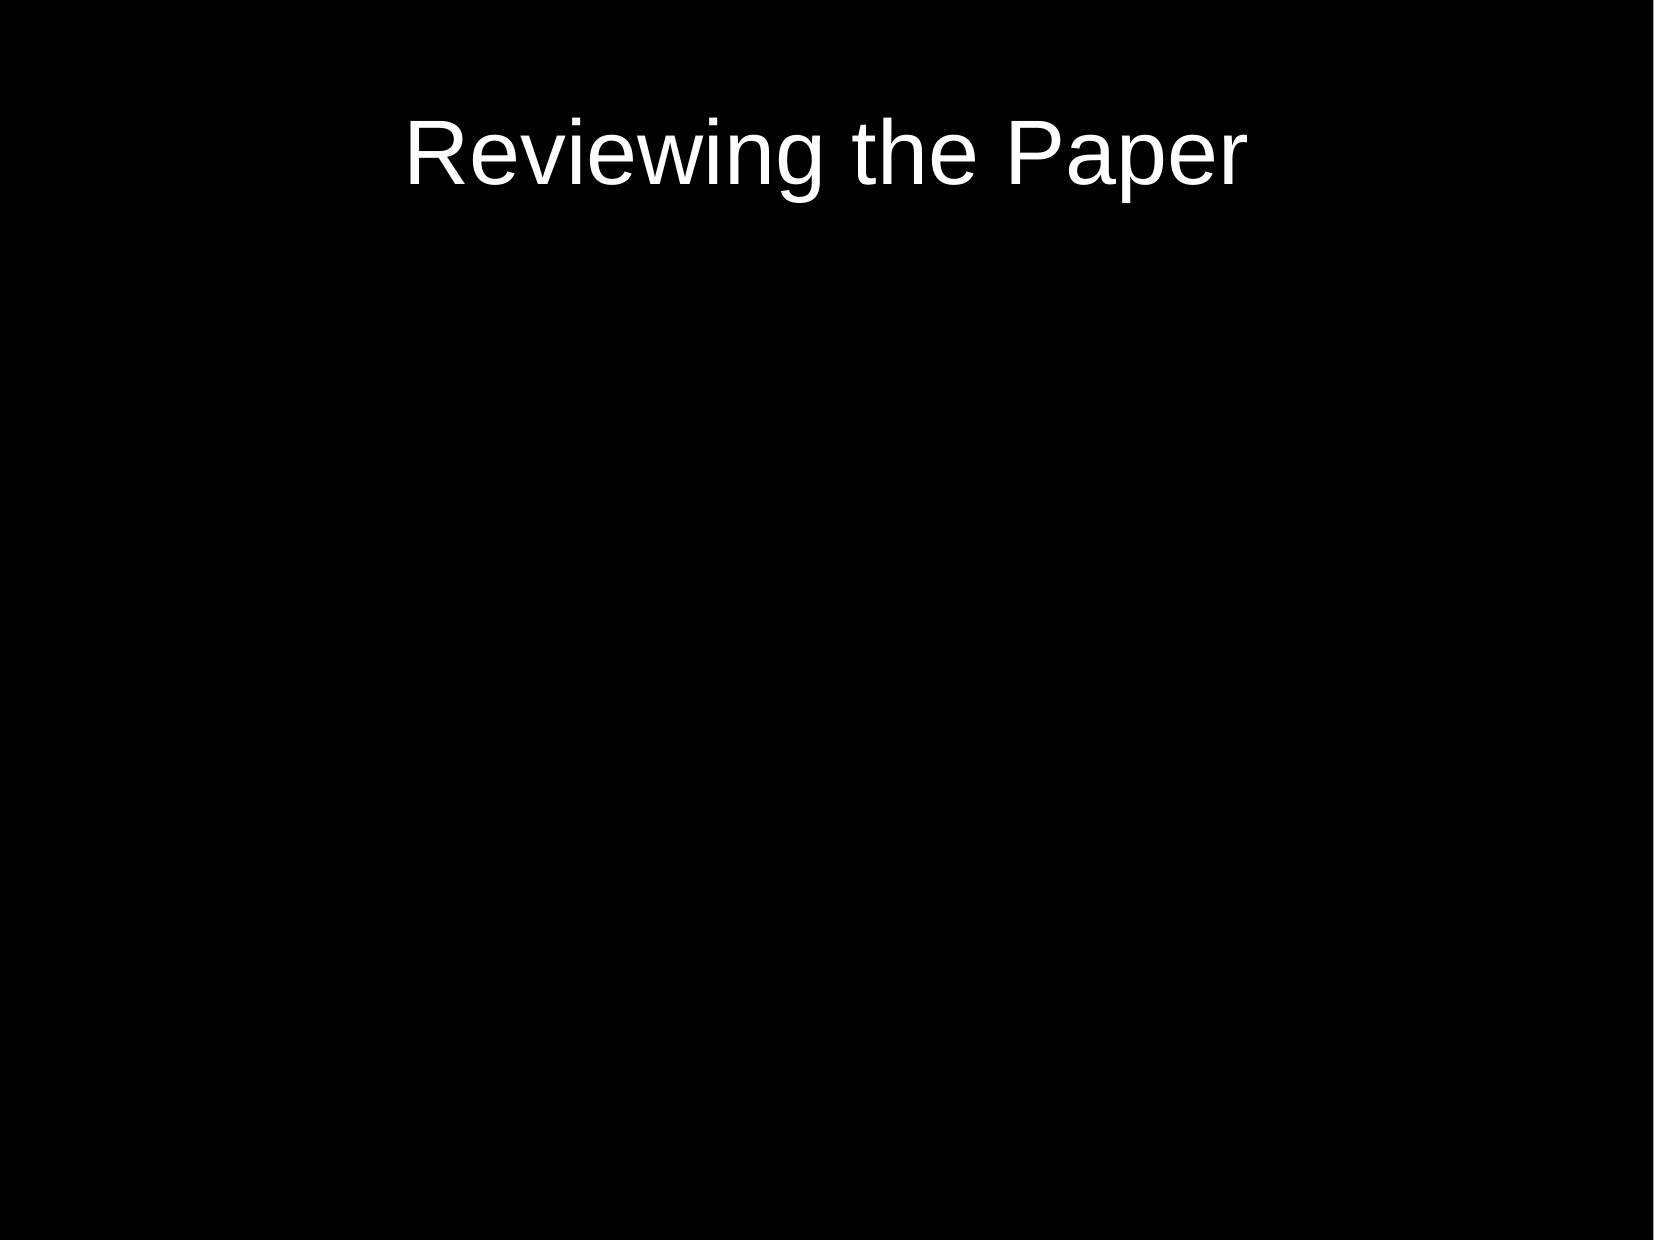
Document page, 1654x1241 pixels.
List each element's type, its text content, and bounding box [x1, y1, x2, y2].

title Reviewing the Paper [82, 49, 1571, 257]
